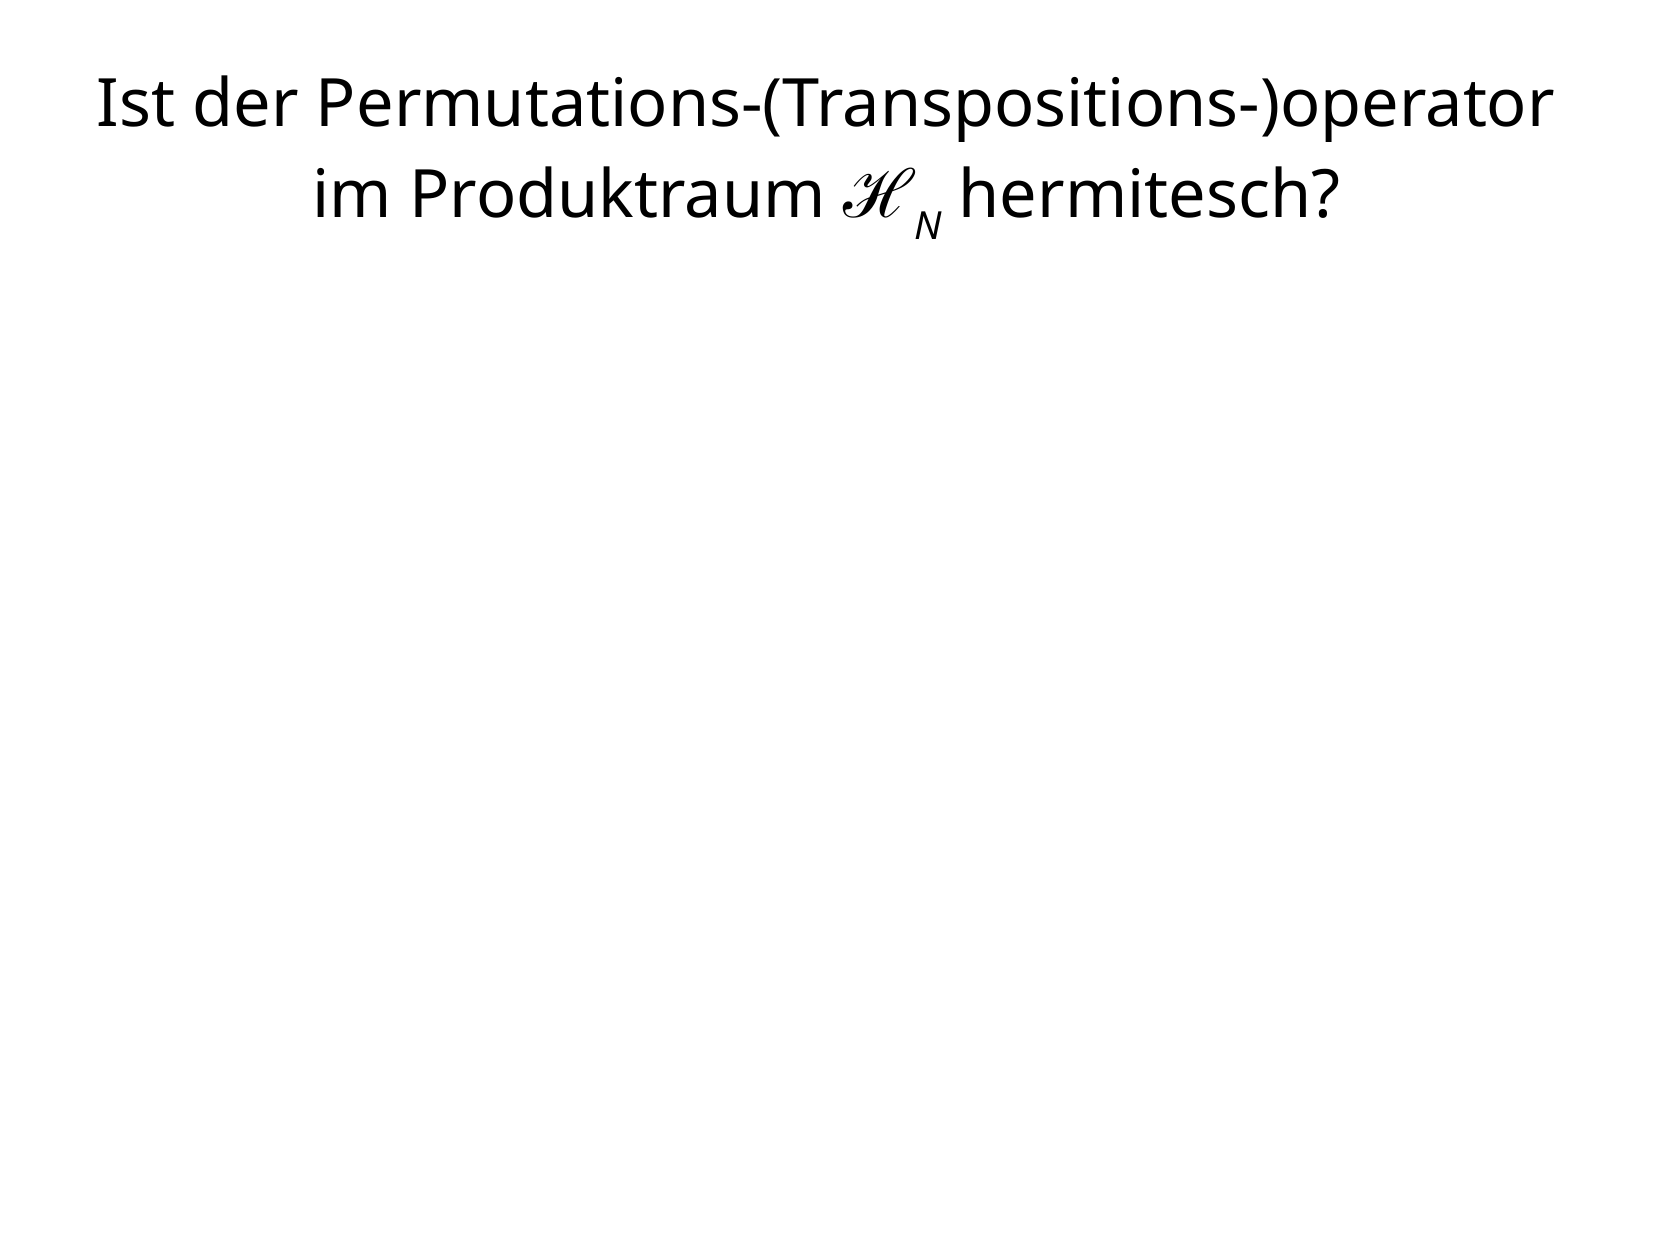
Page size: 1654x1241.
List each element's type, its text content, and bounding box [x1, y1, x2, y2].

title Ist der Permutations-(Transpositions-)operator im Produktraum ℋN hermitesch? [82, 49, 1571, 257]
